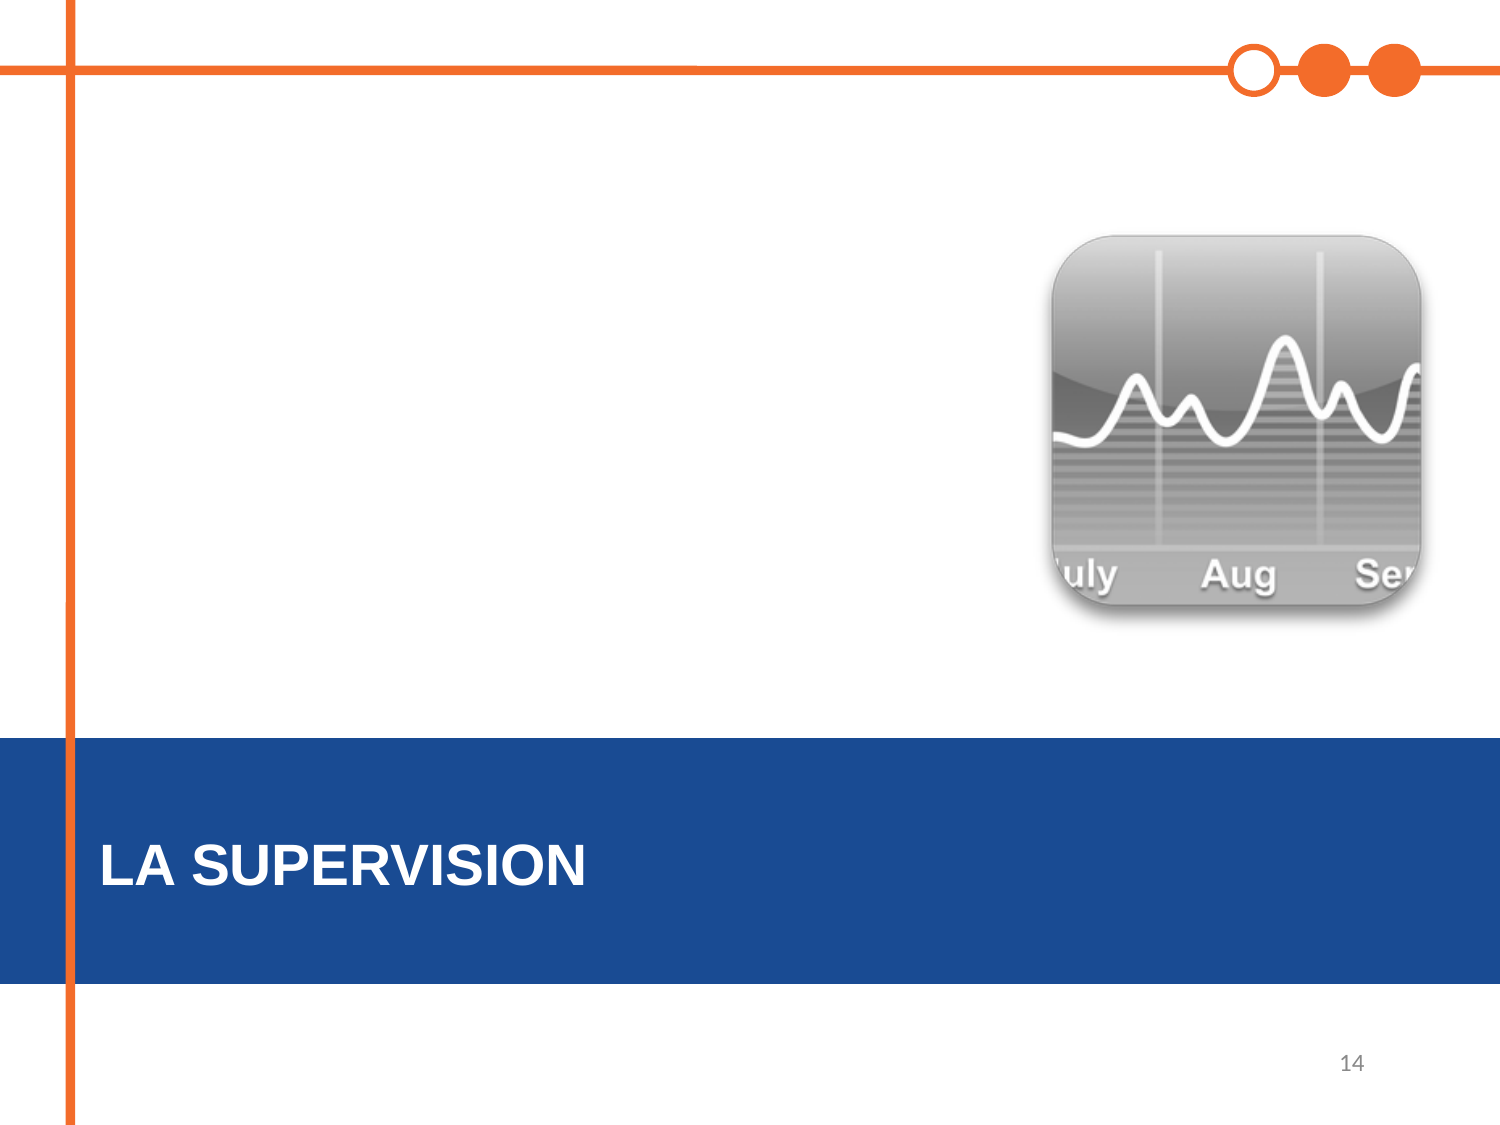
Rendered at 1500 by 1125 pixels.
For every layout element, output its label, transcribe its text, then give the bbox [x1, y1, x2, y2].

title La supervision [84, 750, 1360, 974]
text_box 14 [1324, 1031, 1472, 1092]
